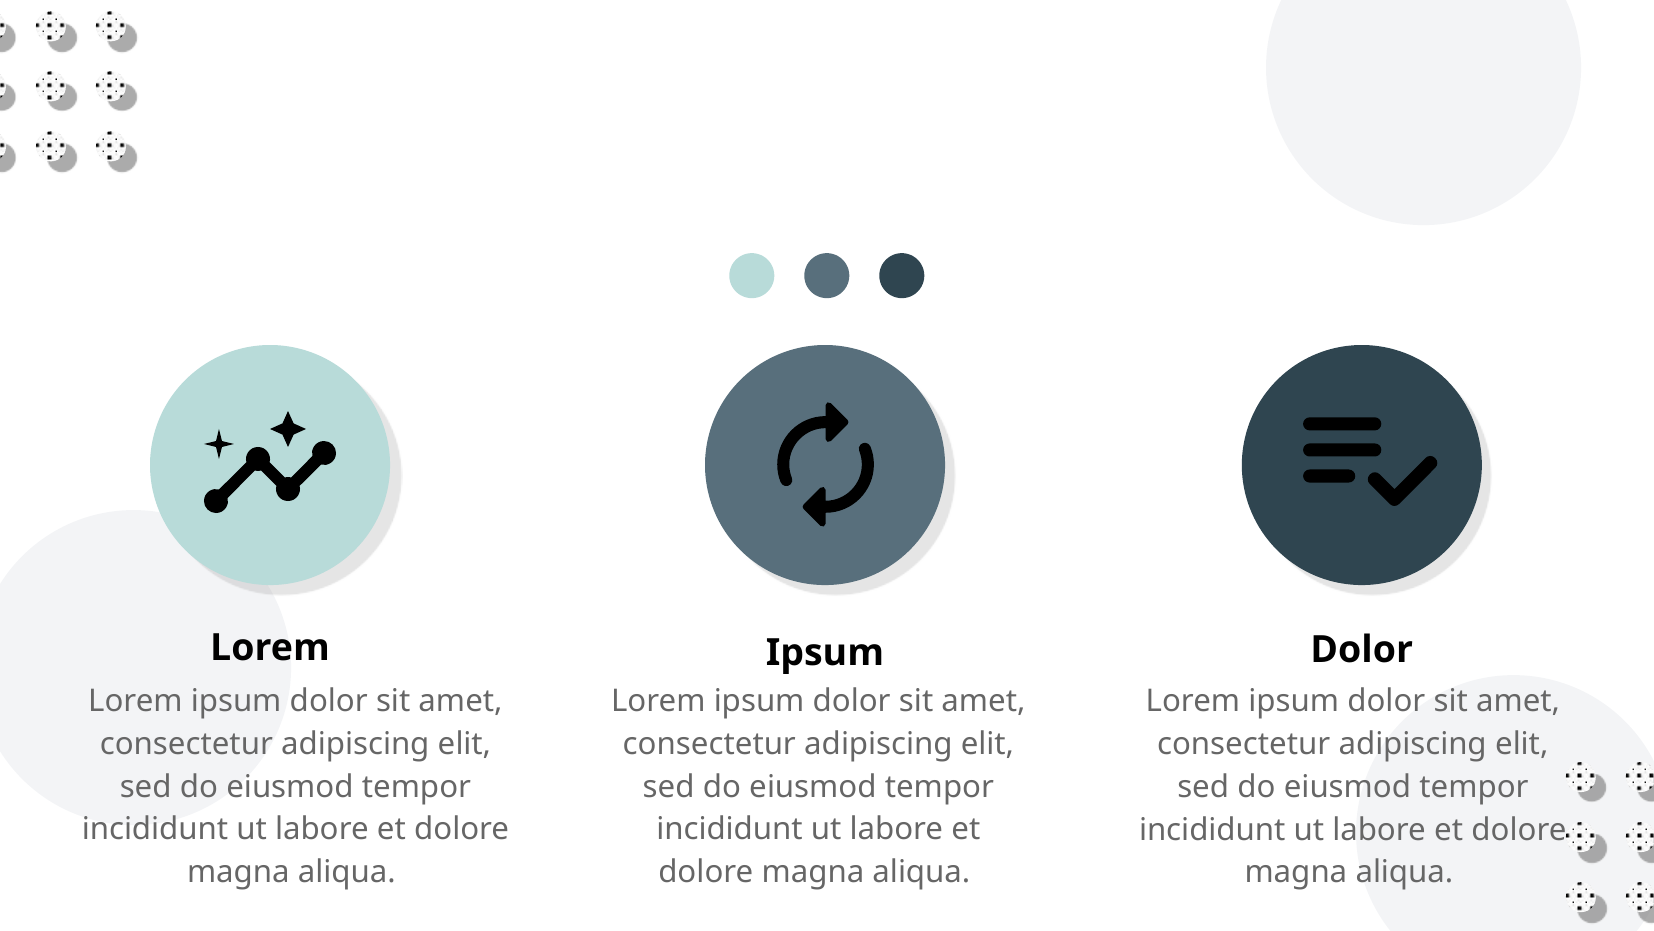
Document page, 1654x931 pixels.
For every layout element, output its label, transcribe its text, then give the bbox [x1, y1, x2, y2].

picture [1286, 375, 1450, 538]
picture [35, 131, 67, 162]
picture [1625, 822, 1654, 853]
text_box [705, 345, 946, 586]
picture [1585, 882, 1596, 912]
text_box [150, 345, 391, 586]
picture [95, 131, 127, 162]
picture [0, 134, 7, 159]
text_box Dolor [1256, 615, 1467, 670]
text_box [1241, 345, 1482, 586]
text_box Lorem [165, 612, 376, 670]
text_box Ipsum [720, 618, 931, 670]
text_box Lorem ipsum dolor sit amet, consectetur adipiscing elit, sed do eiusmod tempor incididunt ut labore et dolore magna aliqua. [60, 670, 532, 931]
text_box [879, 253, 925, 299]
text_box Lorem ipsum dolor sit amet, consectetur adipiscing elit, sed do eiusmod tempor incididunt ut labore et dolore magna aliqua. [1122, 670, 1585, 931]
picture [1625, 882, 1654, 913]
picture [750, 388, 902, 541]
text_box [729, 253, 775, 299]
picture [1585, 822, 1596, 852]
picture [0, 14, 6, 39]
picture [35, 11, 66, 42]
picture [35, 71, 66, 102]
picture [195, 390, 346, 541]
text_box Lorem ipsum dolor sit amet, consectetur adipiscing elit, sed do eiusmod tempor incididunt ut labore et dolore magna aliqua. [590, 670, 1047, 931]
picture [1625, 762, 1654, 793]
picture [95, 71, 126, 102]
text_box [804, 253, 850, 299]
picture [95, 11, 126, 42]
picture [0, 74, 6, 99]
picture [1585, 762, 1596, 792]
